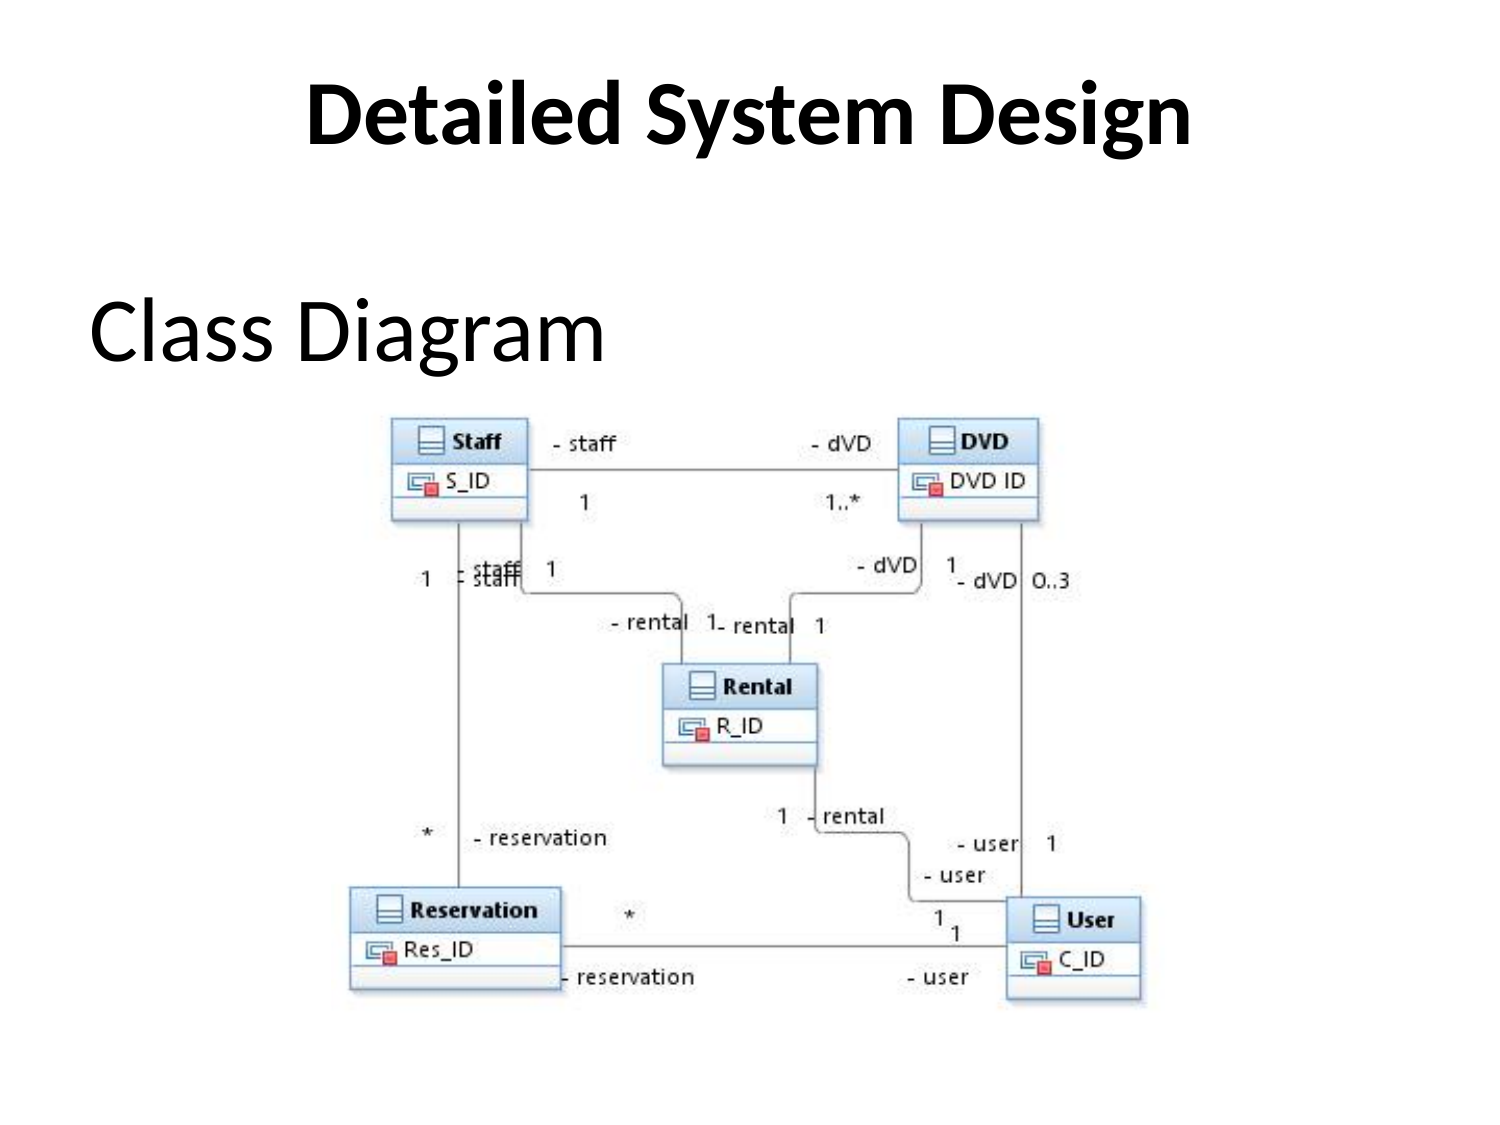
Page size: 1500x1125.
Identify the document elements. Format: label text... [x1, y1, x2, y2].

title Detailed System Design [75, 45, 1425, 233]
list Class Diagram [75, 262, 1425, 1005]
picture [331, 383, 1169, 1034]
